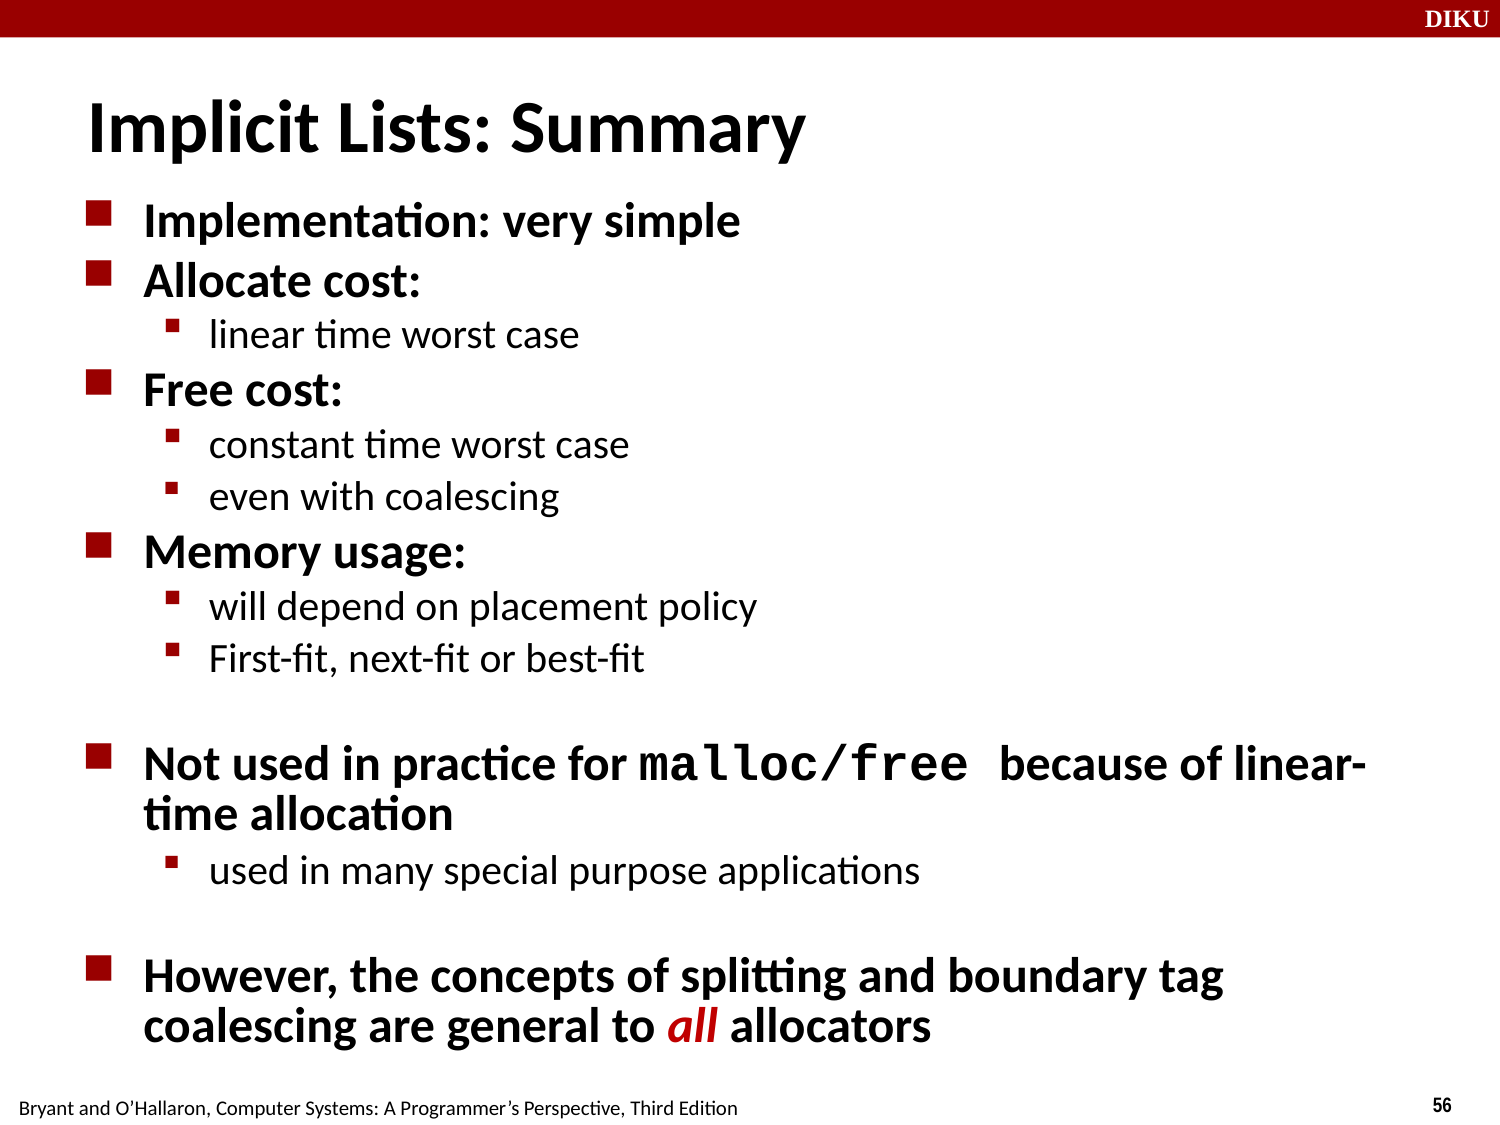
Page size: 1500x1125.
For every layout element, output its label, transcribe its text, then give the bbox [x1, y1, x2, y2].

text_box Implementation: very simple Allocate cost: linear time worst case Free cost: constant time worst case even with coalescing Memory usage: will depend on placement policy First-fit, next-fit or best-fit Not used in practice for malloc/free because of linear-time allocation used in many special purpose applications However, the concepts of splitting and boundary tag coalescing are general to all allocators [72, 190, 1435, 1075]
text_box Implicit Lists: Summary [72, 75, 1181, 170]
